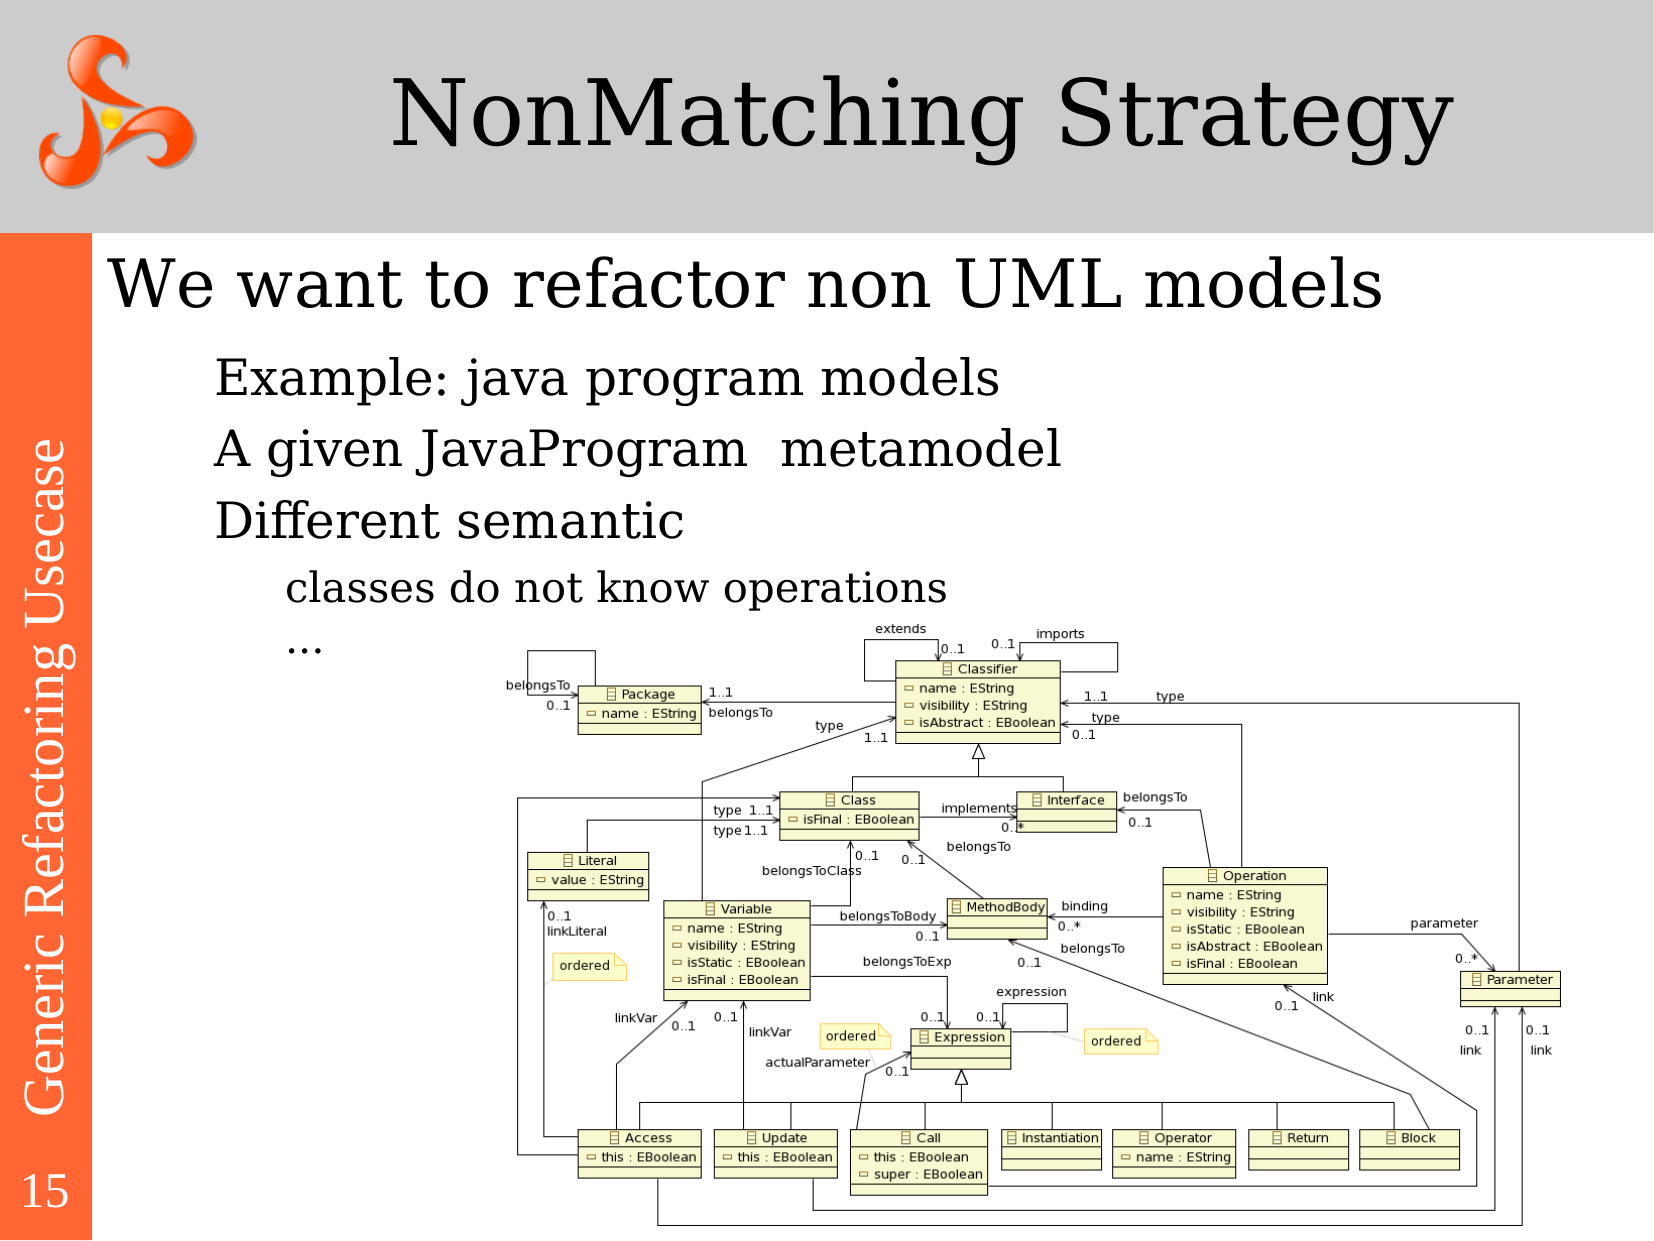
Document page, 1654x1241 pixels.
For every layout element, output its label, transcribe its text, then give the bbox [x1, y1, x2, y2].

picture [500, 622, 1564, 1229]
title NonMatching Strategy [226, 9, 1618, 223]
list We want to refactor non UML models Example: java program models A given JavaProgram metamodel Different semantic classes do not know operations ... [107, 249, 1630, 669]
text_box Generic Refactoring Usecase [12, 259, 76, 1118]
picture [39, 35, 197, 189]
